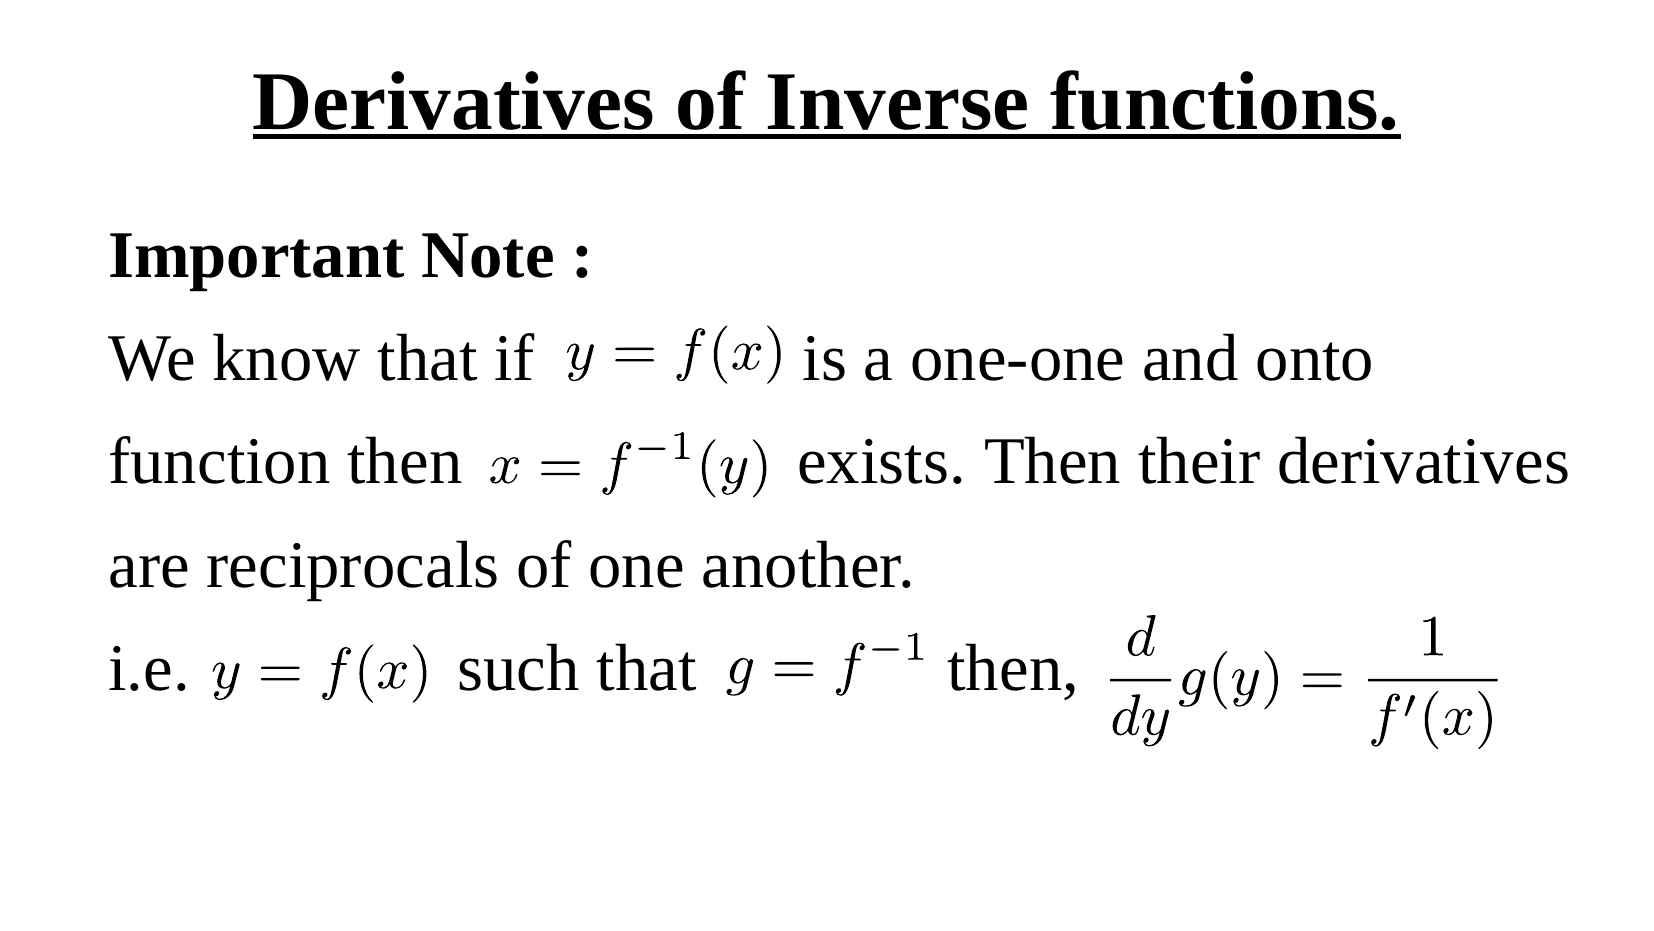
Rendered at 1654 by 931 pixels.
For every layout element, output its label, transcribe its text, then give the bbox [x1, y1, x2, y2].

text_box [726, 632, 924, 696]
text_box [212, 644, 427, 703]
text_box [566, 325, 781, 384]
title Derivatives of Inverse functions. [82, 37, 1571, 166]
text_box [1110, 615, 1498, 750]
text_box [490, 431, 767, 498]
list Important Note : We know that if is a one-one and onto function then exists. Then their derivatives are reciprocals of one another. i.e. such that then, [41, 217, 1601, 886]
